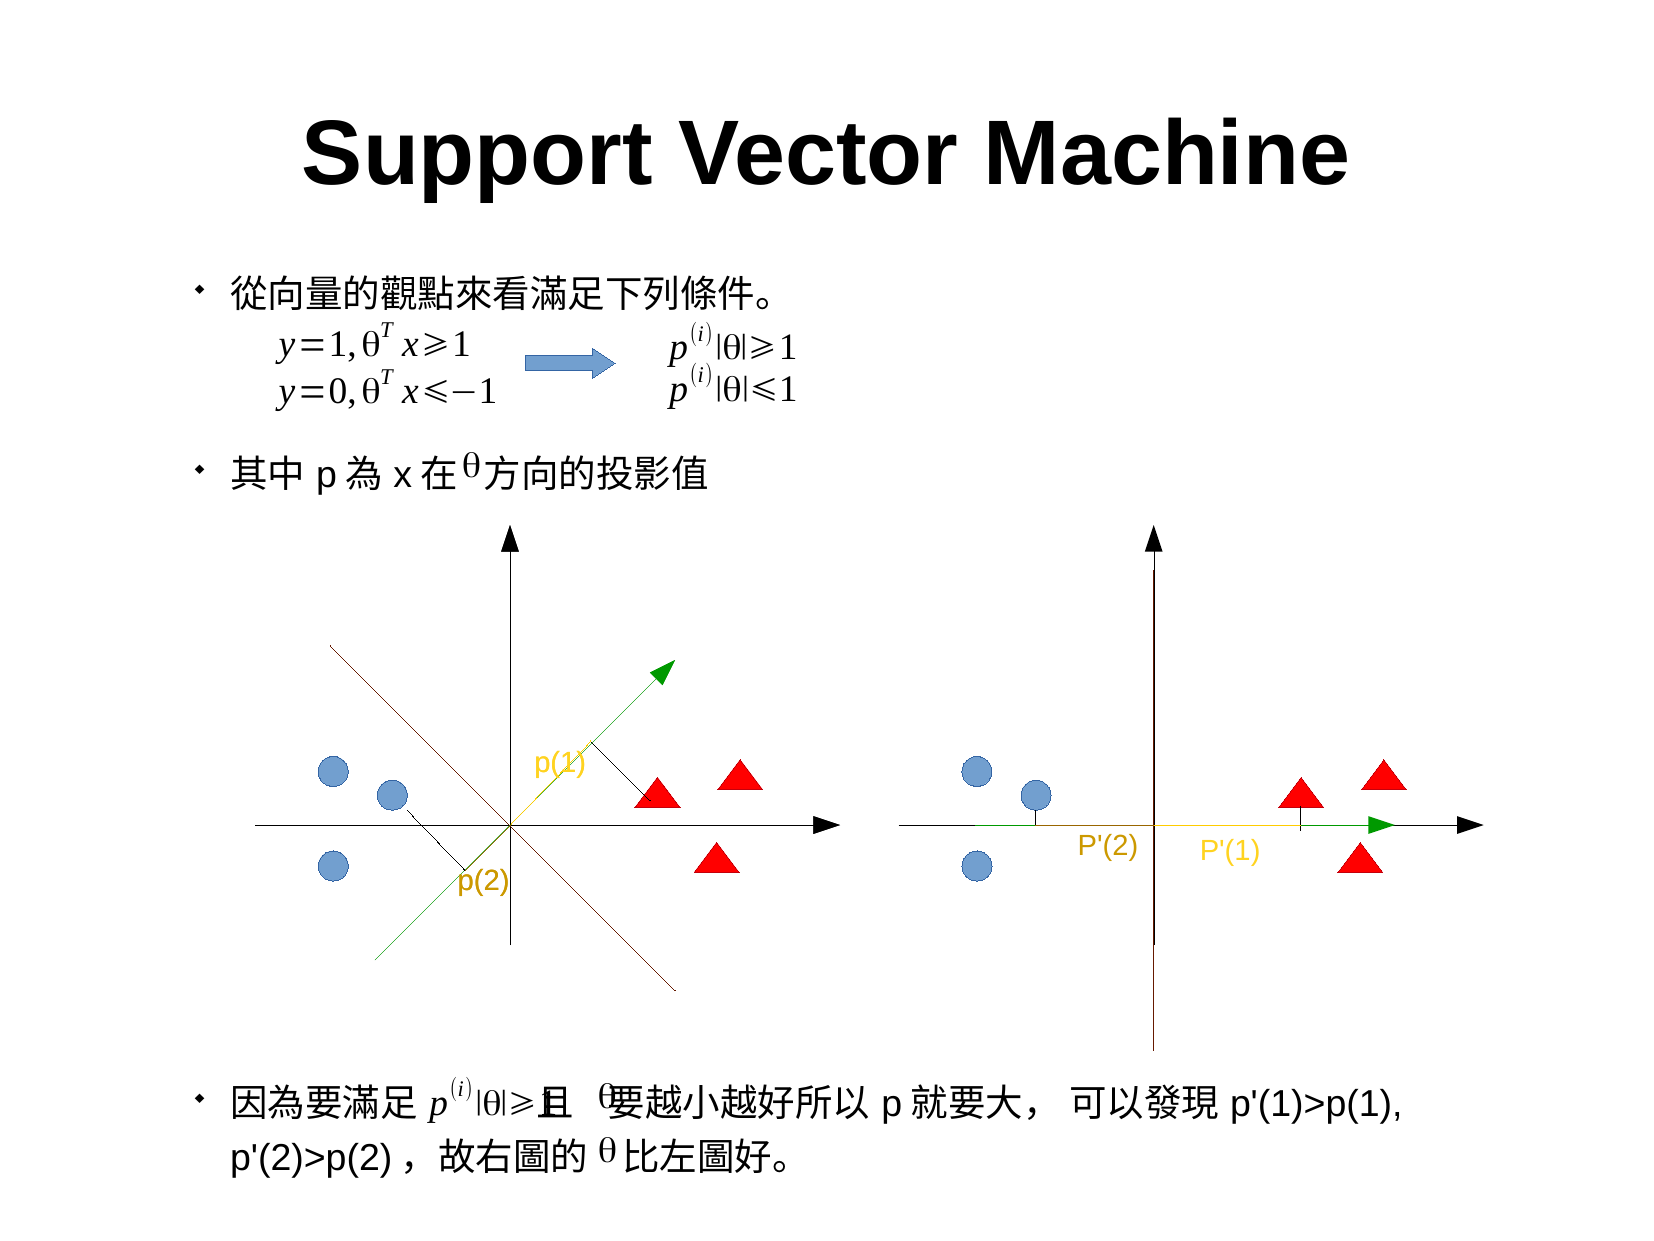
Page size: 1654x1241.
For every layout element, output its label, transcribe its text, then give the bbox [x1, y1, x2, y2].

text_box P'(2) [1062, 821, 1154, 869]
text_box [694, 842, 740, 873]
text_box [318, 850, 349, 882]
chart [455, 450, 488, 480]
text_box [377, 780, 408, 811]
chart [420, 1076, 564, 1124]
text_box 因為要滿足 且 要越小越好所以p就要大， 可以發現p'(1)>p(1), p'(2)>p(2)，故右圖的 比左圖好。 [180, 1065, 1538, 1179]
text_box p(1) [519, 738, 602, 787]
text_box [1361, 759, 1407, 790]
text_box [1278, 777, 1324, 808]
text_box [1337, 842, 1383, 873]
text_box [961, 756, 992, 787]
chart [267, 317, 504, 412]
text_box [634, 777, 681, 808]
text_box [961, 850, 993, 882]
text_box [1021, 780, 1052, 811]
text_box [717, 759, 763, 790]
title Support Vector Machine [82, 49, 1571, 257]
chart [660, 320, 804, 410]
chart [591, 1135, 624, 1165]
text_box p(2) [442, 856, 525, 905]
text_box P'(1) [1185, 826, 1276, 874]
text_box [525, 348, 616, 379]
chart [591, 1082, 623, 1112]
text_box 從向量的觀點來看滿足下列條件。 其中p為x在 方向的投影值 [180, 256, 1538, 496]
text_box [318, 756, 349, 787]
